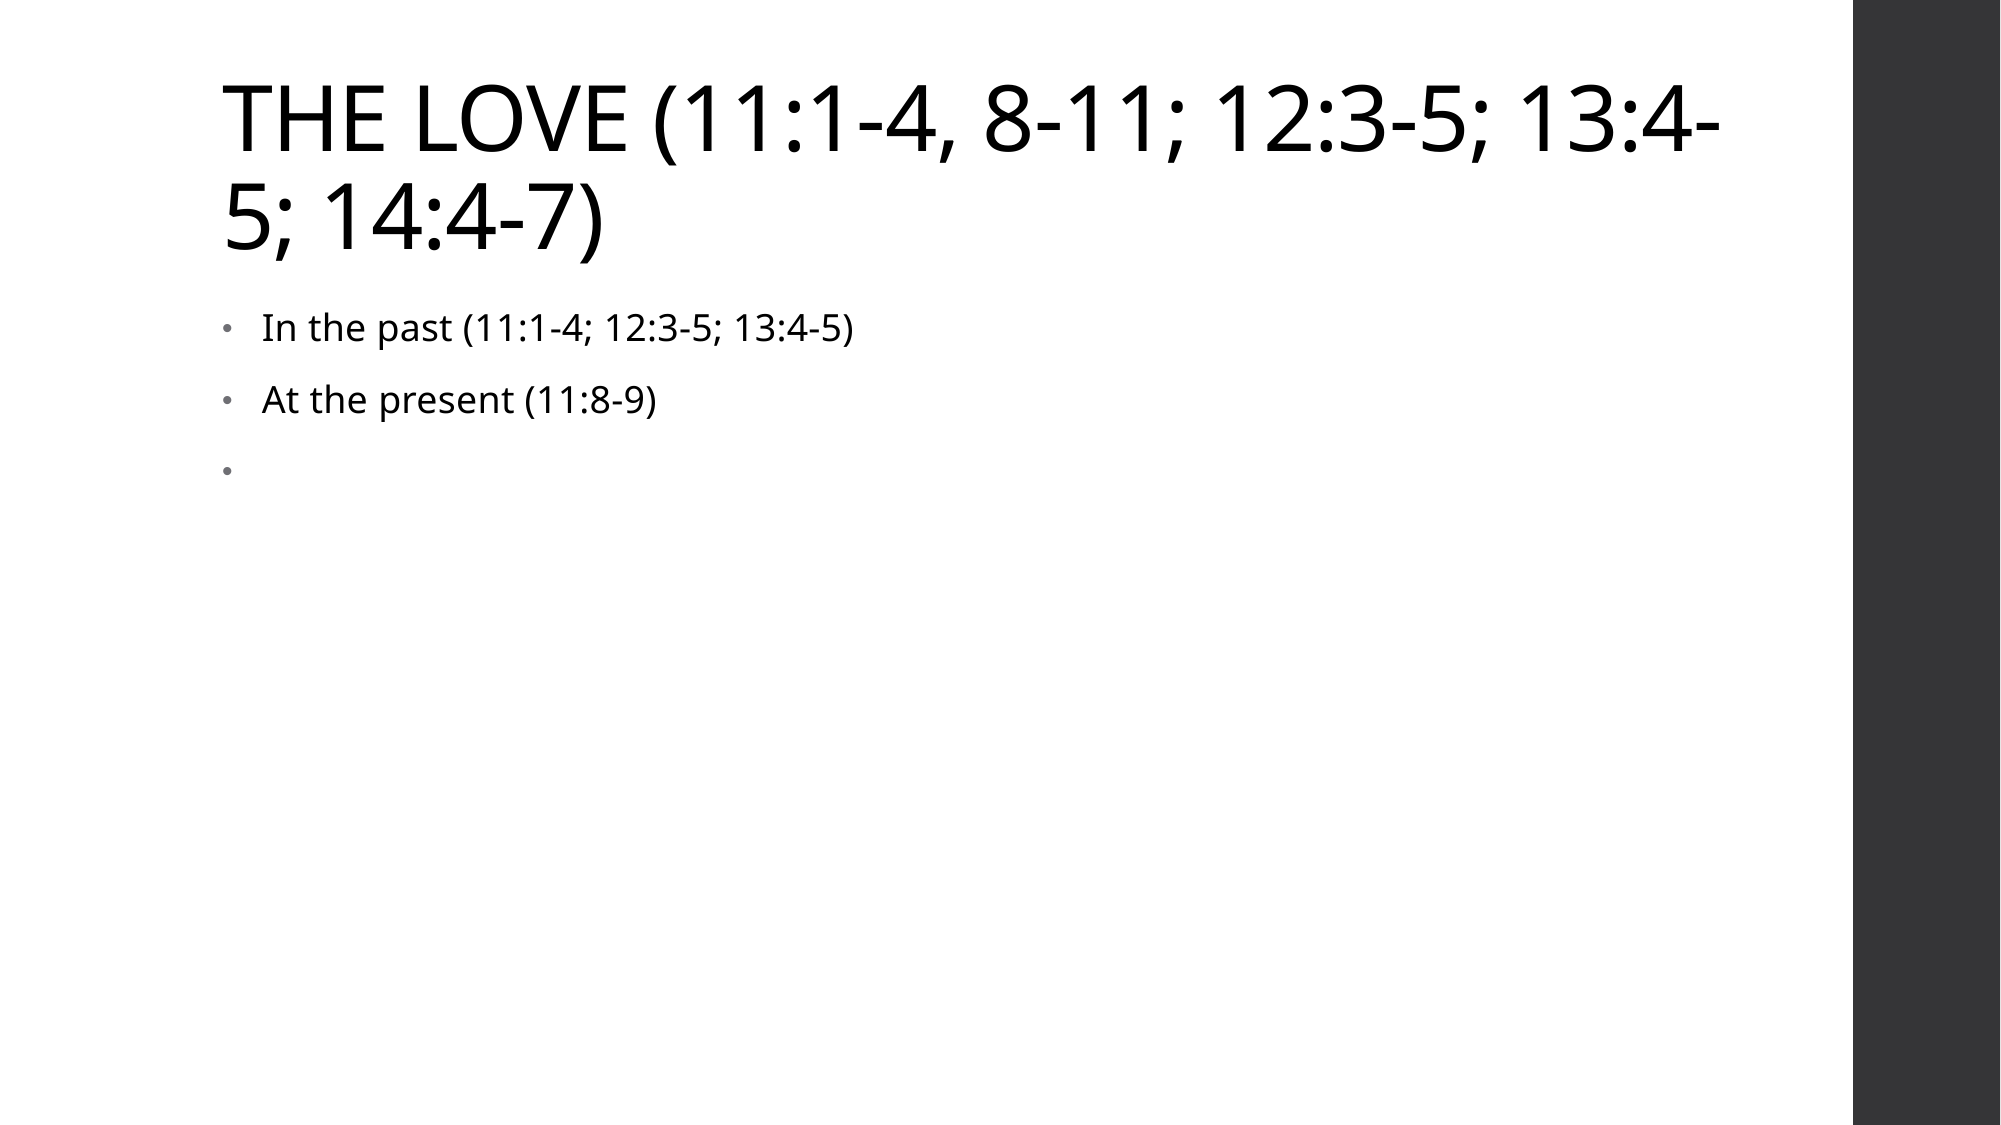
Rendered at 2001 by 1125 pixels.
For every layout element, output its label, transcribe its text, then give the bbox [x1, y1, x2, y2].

list In the past (11:1-4; 12:3-5; 13:4-5) At the present (11:8-9) [206, 299, 1617, 1014]
title THE LOVE (11:1-4, 8-11; 12:3-5; 13:4-5; 14:4-7) [206, 60, 1797, 278]
